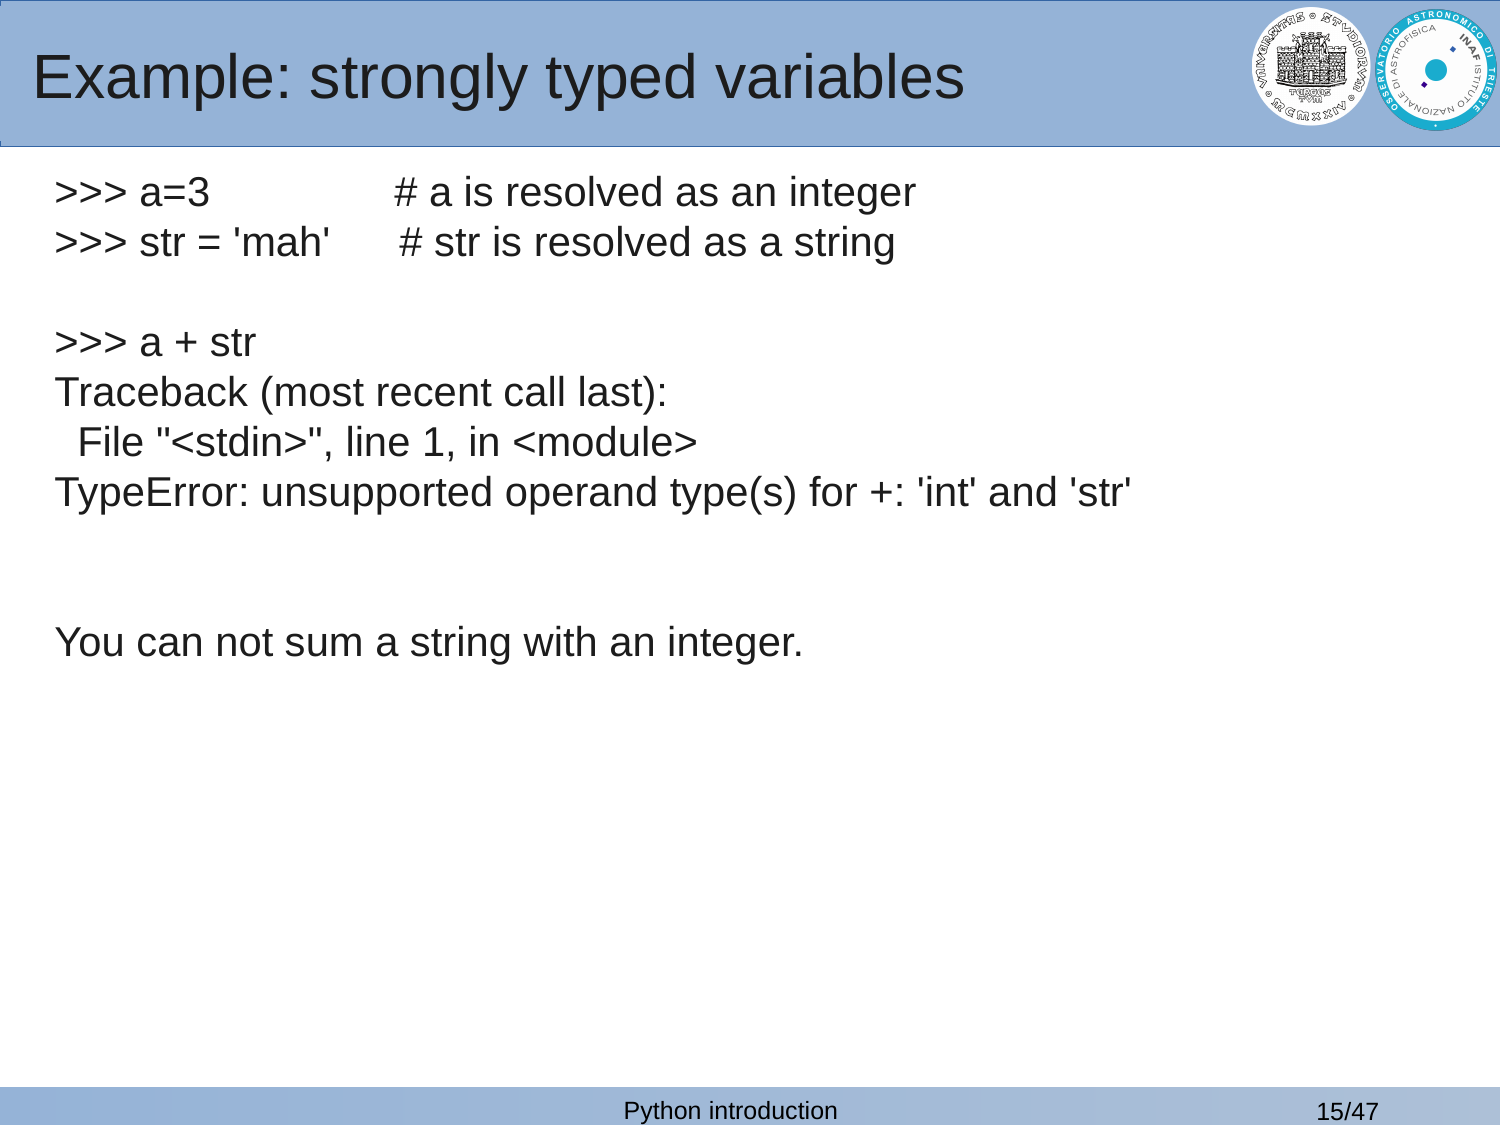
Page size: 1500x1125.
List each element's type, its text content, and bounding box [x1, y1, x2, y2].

text_box Example: strongly typed variables [0, 5, 1243, 141]
picture [1252, 0, 1500, 156]
list >>> a=3 # a is resolved as an integer >>> str = 'mah' # str is resolved as a string >>> a + str Traceback (most recent call last): File "<stdin>", line 1, in <module> TypeError: unsupported operand type(s) for +: 'int' and 'str' You can not sum a string with an integer. [39, 156, 1473, 1072]
